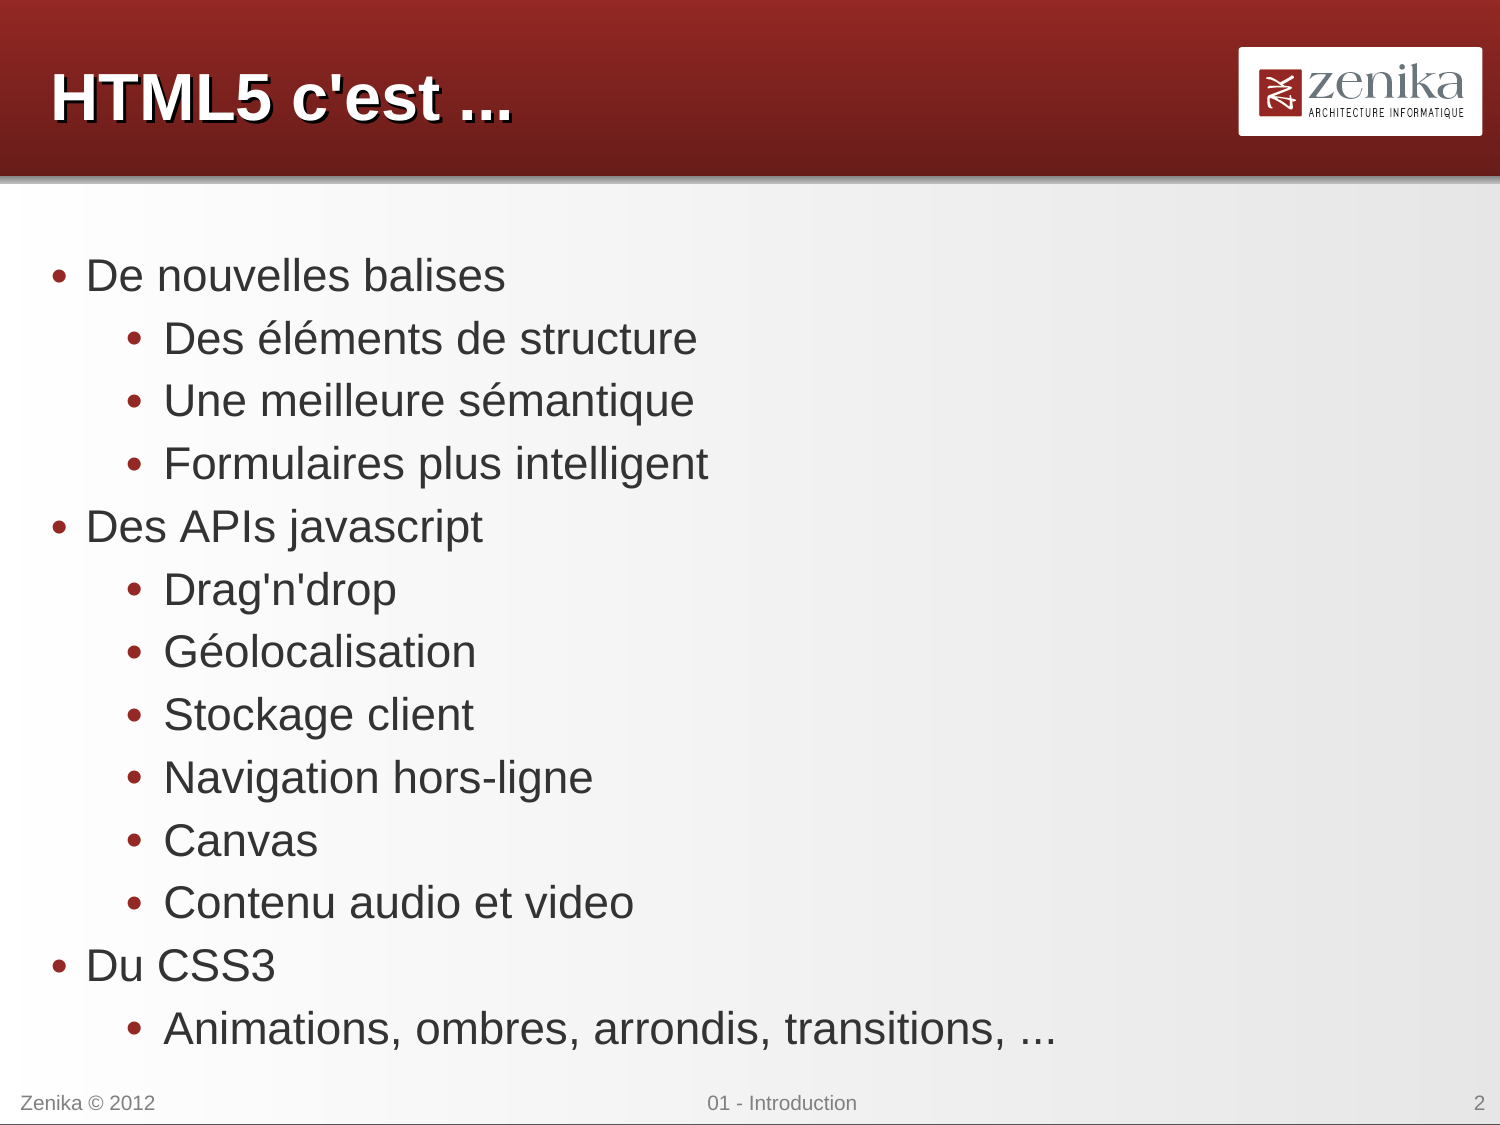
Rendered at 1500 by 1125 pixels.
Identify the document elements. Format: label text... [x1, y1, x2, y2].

title HTML5 c'est ... [50, 15, 1206, 180]
list De nouvelles balises Des éléments de structure Une meilleure sémantique Formulaires plus intelligent Des APIs javascript Drag'n'drop Géolocalisation Stockage client Navigation hors-ligne Canvas Contenu audio et video Du CSS3 Animations, ombres, arrondis, transitions, ... [50, 249, 1435, 1117]
picture [1257, 58, 1464, 125]
